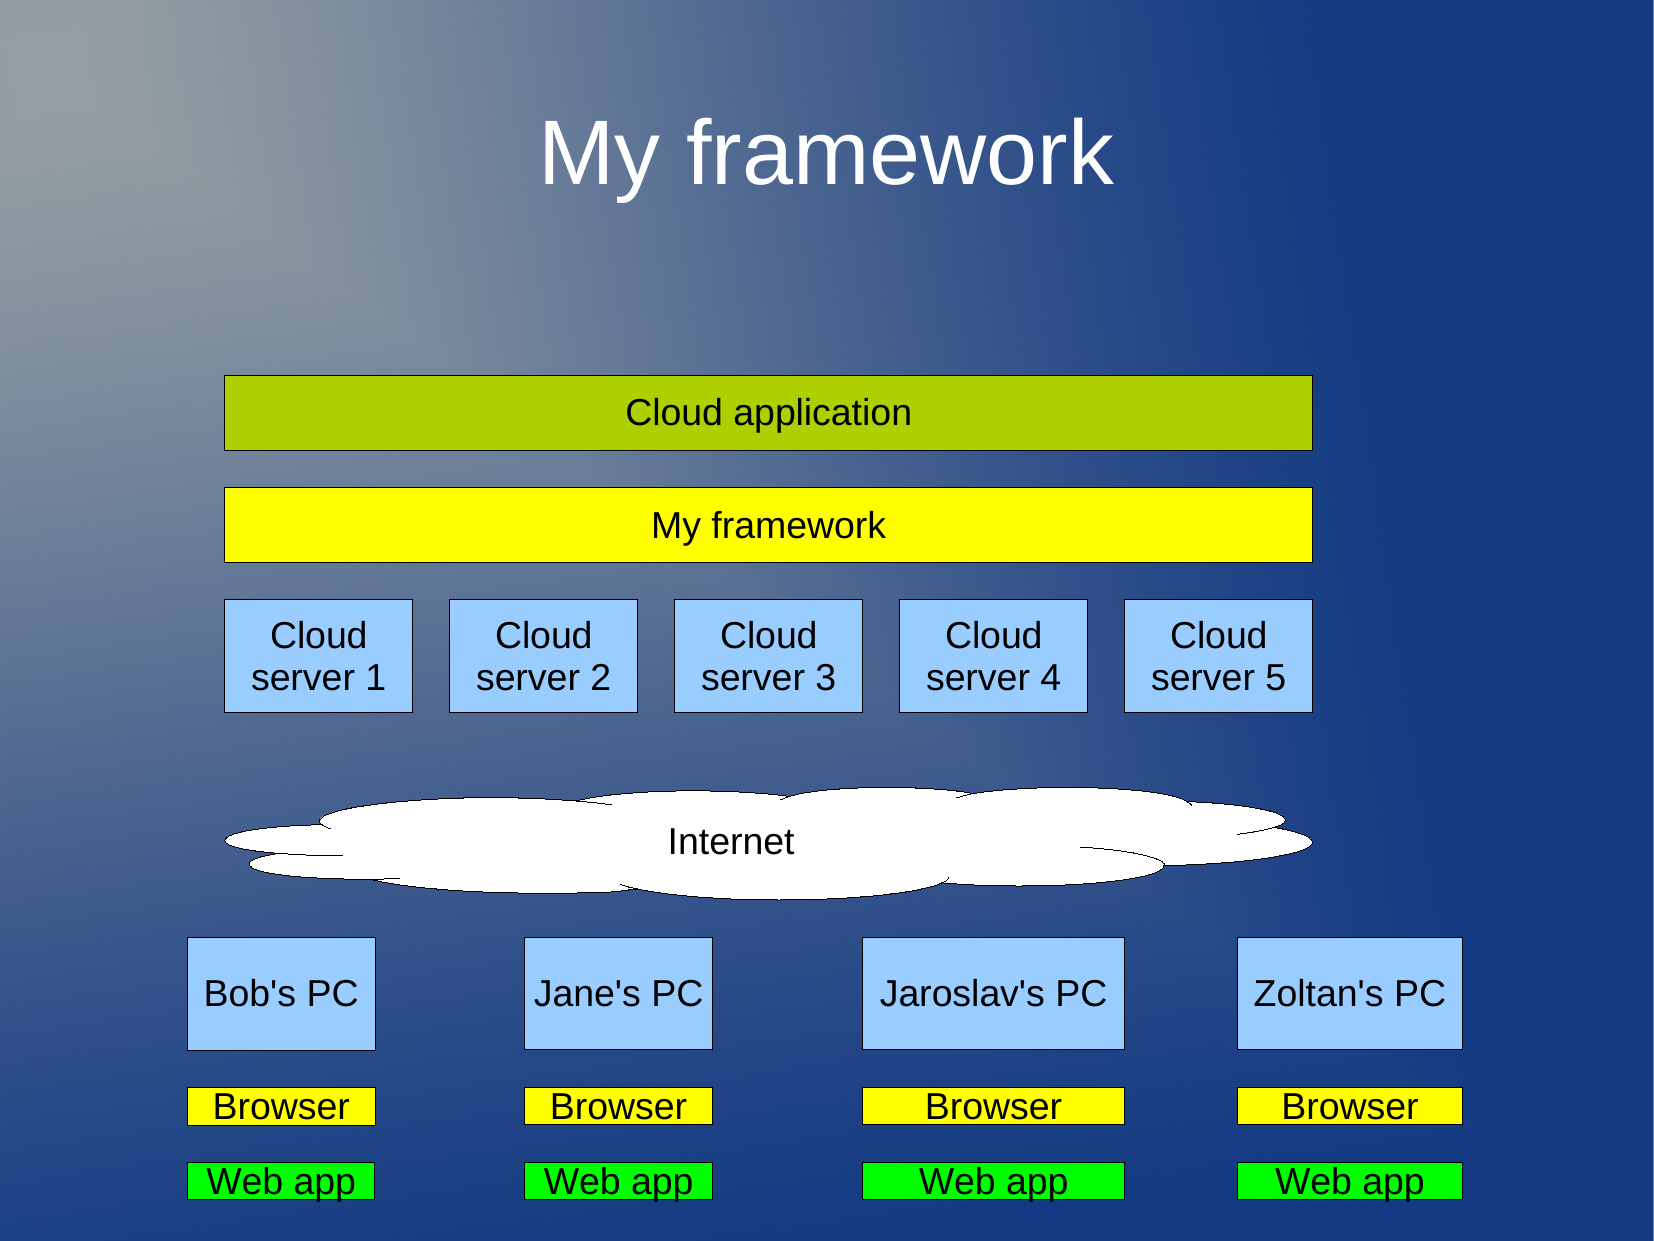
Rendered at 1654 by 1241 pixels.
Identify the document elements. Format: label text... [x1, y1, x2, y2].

text_box Cloud application [224, 375, 1313, 451]
picture [0, 0, 1654, 1241]
text_box Web app [320, 1176, 330, 1192]
text_box Jane's PC [524, 937, 713, 1050]
text_box Cloud server 4 [899, 599, 1088, 713]
text_box Web app [1237, 1162, 1463, 1200]
text_box Cloud server 3 [674, 599, 863, 713]
text_box Web app [862, 1162, 1125, 1200]
text_box Web app [341, 1176, 351, 1192]
text_box Jaroslav's PC [862, 937, 1125, 1050]
text_box Web app [1053, 1176, 1063, 1192]
text_box Zoltan's PC [1237, 937, 1463, 1050]
text_box Web app [524, 1162, 713, 1200]
title My framework [82, 56, 1571, 250]
text_box Bob's PC [187, 937, 376, 1051]
text_box Browser [187, 1087, 376, 1126]
text_box Browser [862, 1087, 1125, 1125]
text_box Internet [224, 787, 1313, 901]
text_box Browser [1237, 1087, 1463, 1125]
text_box Web app [657, 1176, 667, 1192]
text_box Cloud server 1 [224, 599, 413, 713]
text_box My framework [224, 487, 1313, 563]
text_box Cloud server 2 [449, 599, 638, 713]
text_box Browser [524, 1087, 713, 1125]
text_box Cloud server 5 [1124, 599, 1313, 713]
text_box Web app [1409, 1176, 1419, 1192]
text_box Web app [1032, 1176, 1042, 1192]
text_box Web app [187, 1162, 375, 1200]
text_box Web app [1389, 1176, 1399, 1192]
text_box Web app [678, 1176, 688, 1192]
